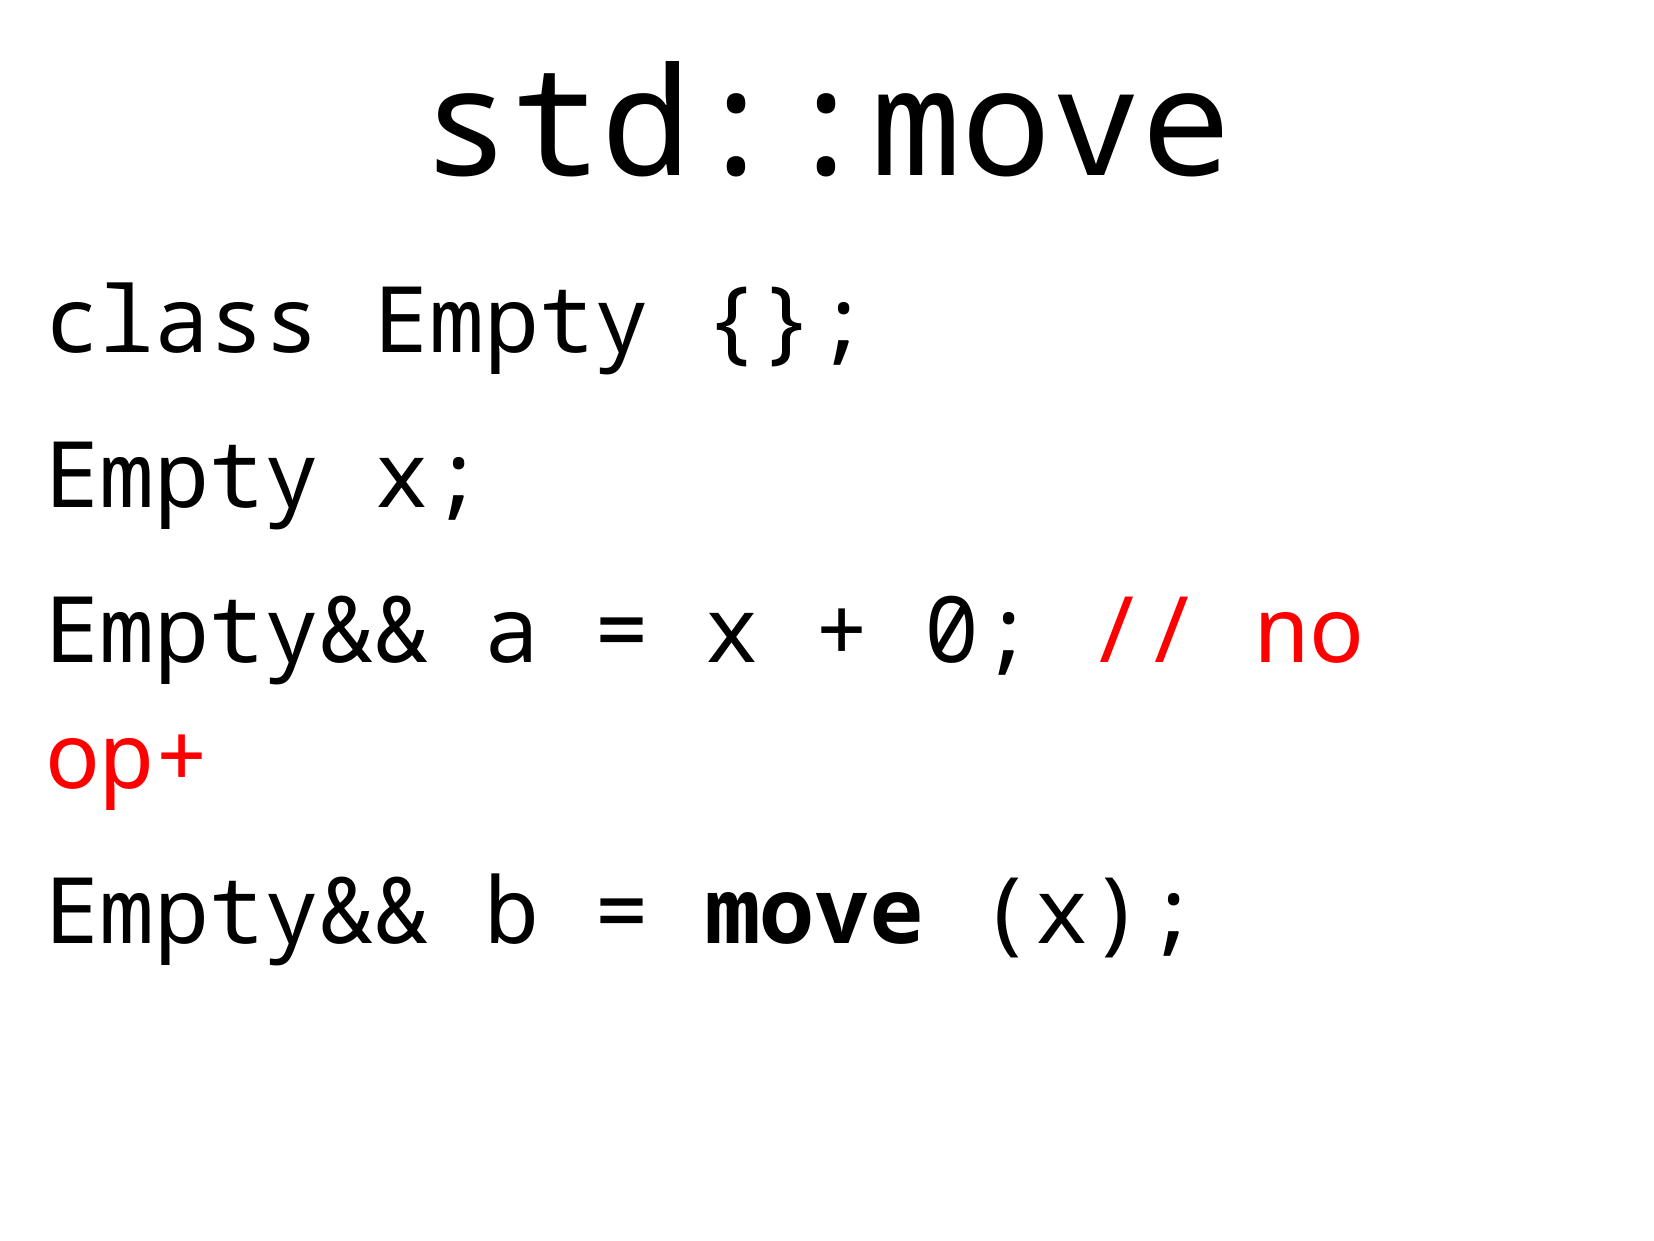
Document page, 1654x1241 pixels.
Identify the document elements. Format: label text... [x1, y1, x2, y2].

list class Empty {}; Empty x; Empty&& a = x + 0; // no op+ Empty&& b = move (x); [45, 255, 1583, 1186]
title std::move [82, 13, 1571, 222]
